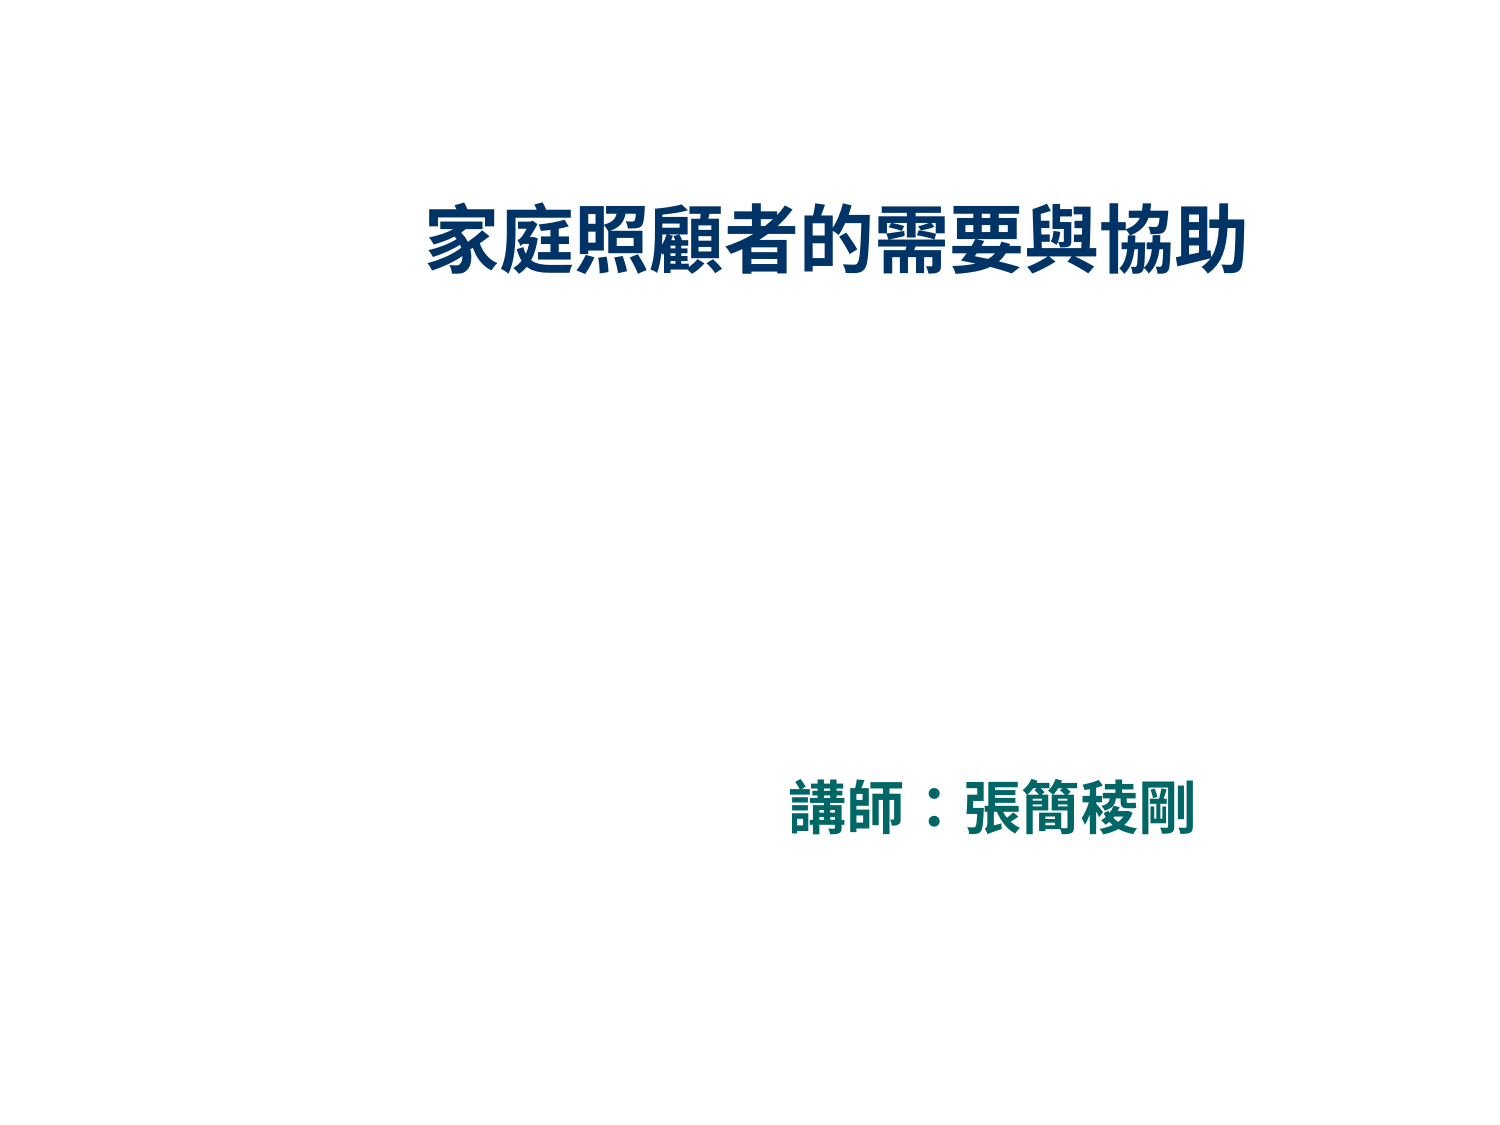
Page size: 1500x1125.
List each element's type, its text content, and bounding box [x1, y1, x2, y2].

text_box 講師：張簡稜剛 [773, 763, 1289, 1018]
title 家庭照顧者的需要與協助 [275, 158, 1343, 292]
